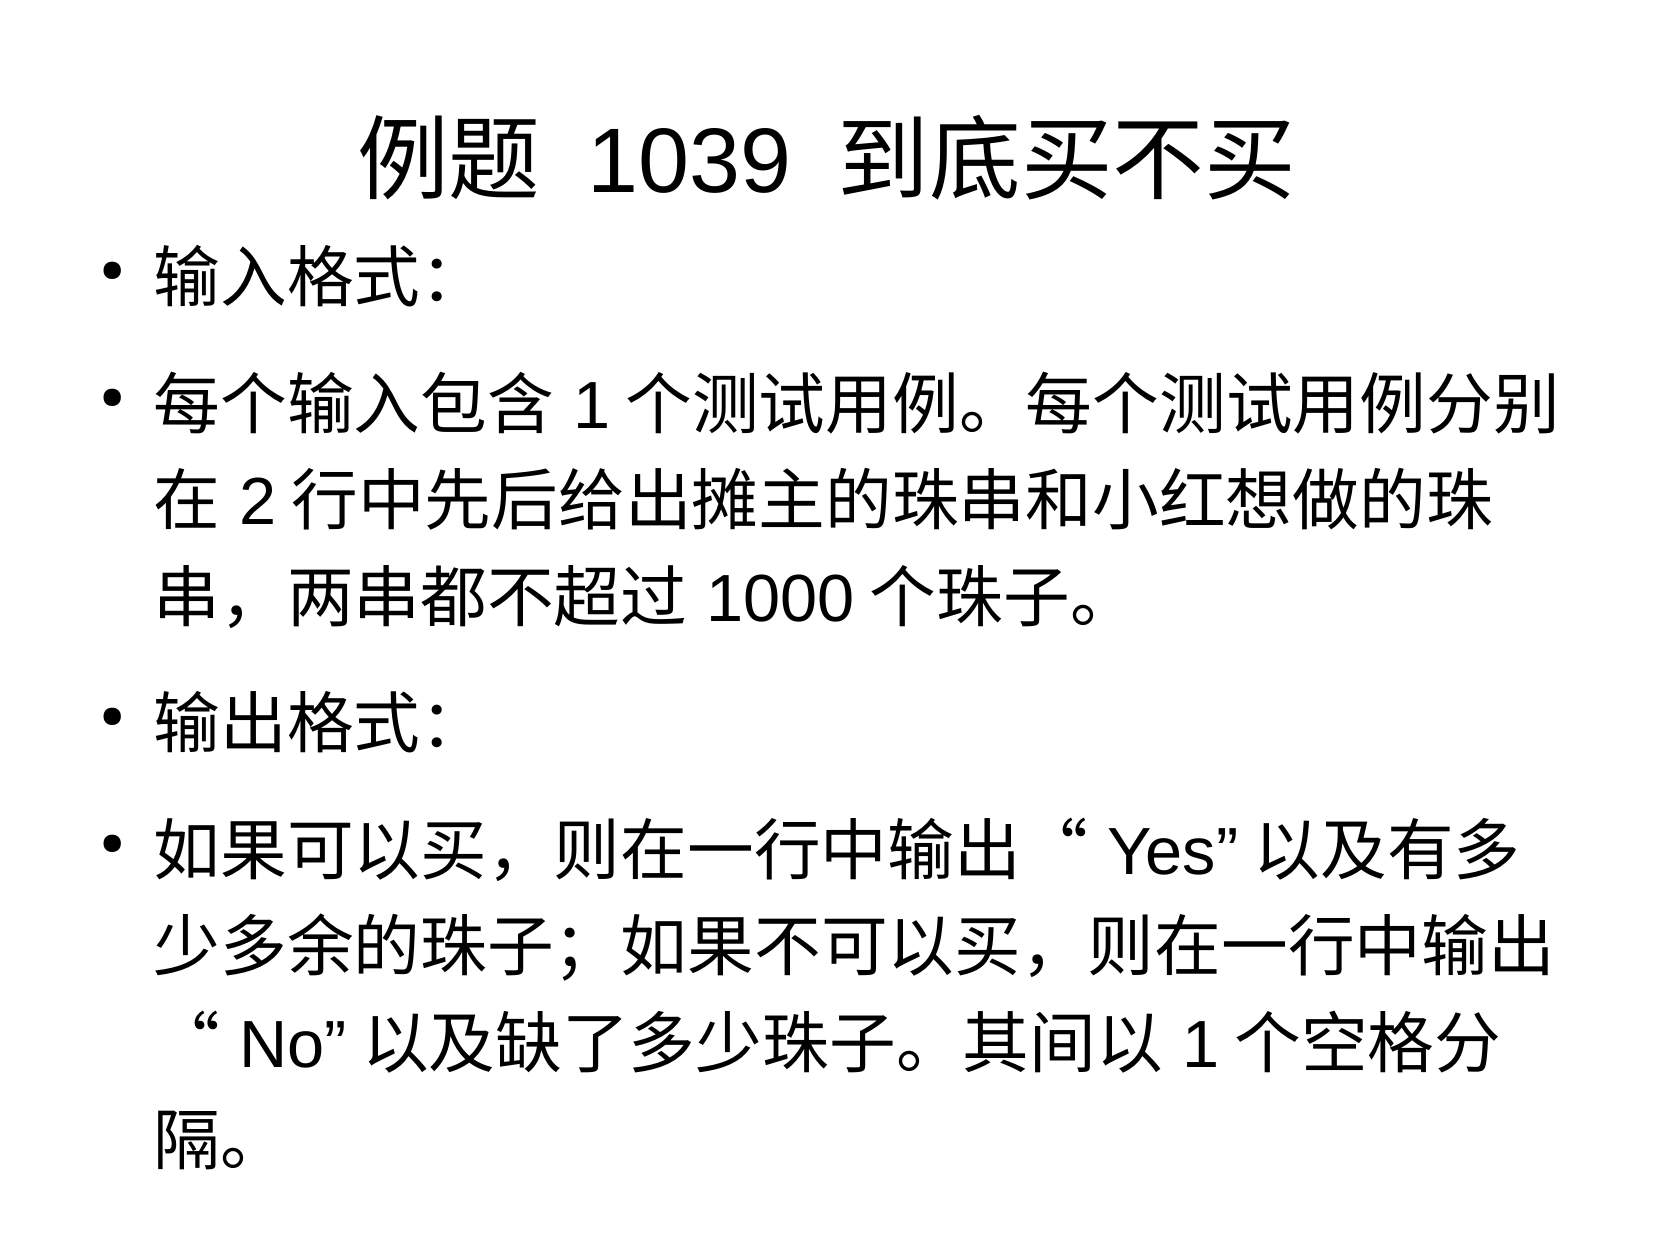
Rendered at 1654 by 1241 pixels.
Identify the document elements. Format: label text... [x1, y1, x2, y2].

list 输入格式： 每个输入包含1个测试用例。每个测试用例分别在2行中先后给出摊主的珠串和小红想做的珠串，两串都不超过1000个珠子。 输出格式： 如果可以买，则在一行中输出“Yes”以及有多少多余的珠子；如果不可以买，则在一行中输出“No”以及缺了多少珠子。其间以1个空格分隔。 [82, 224, 1571, 1241]
title 例题 1039 到底买不买 [82, 49, 1571, 224]
